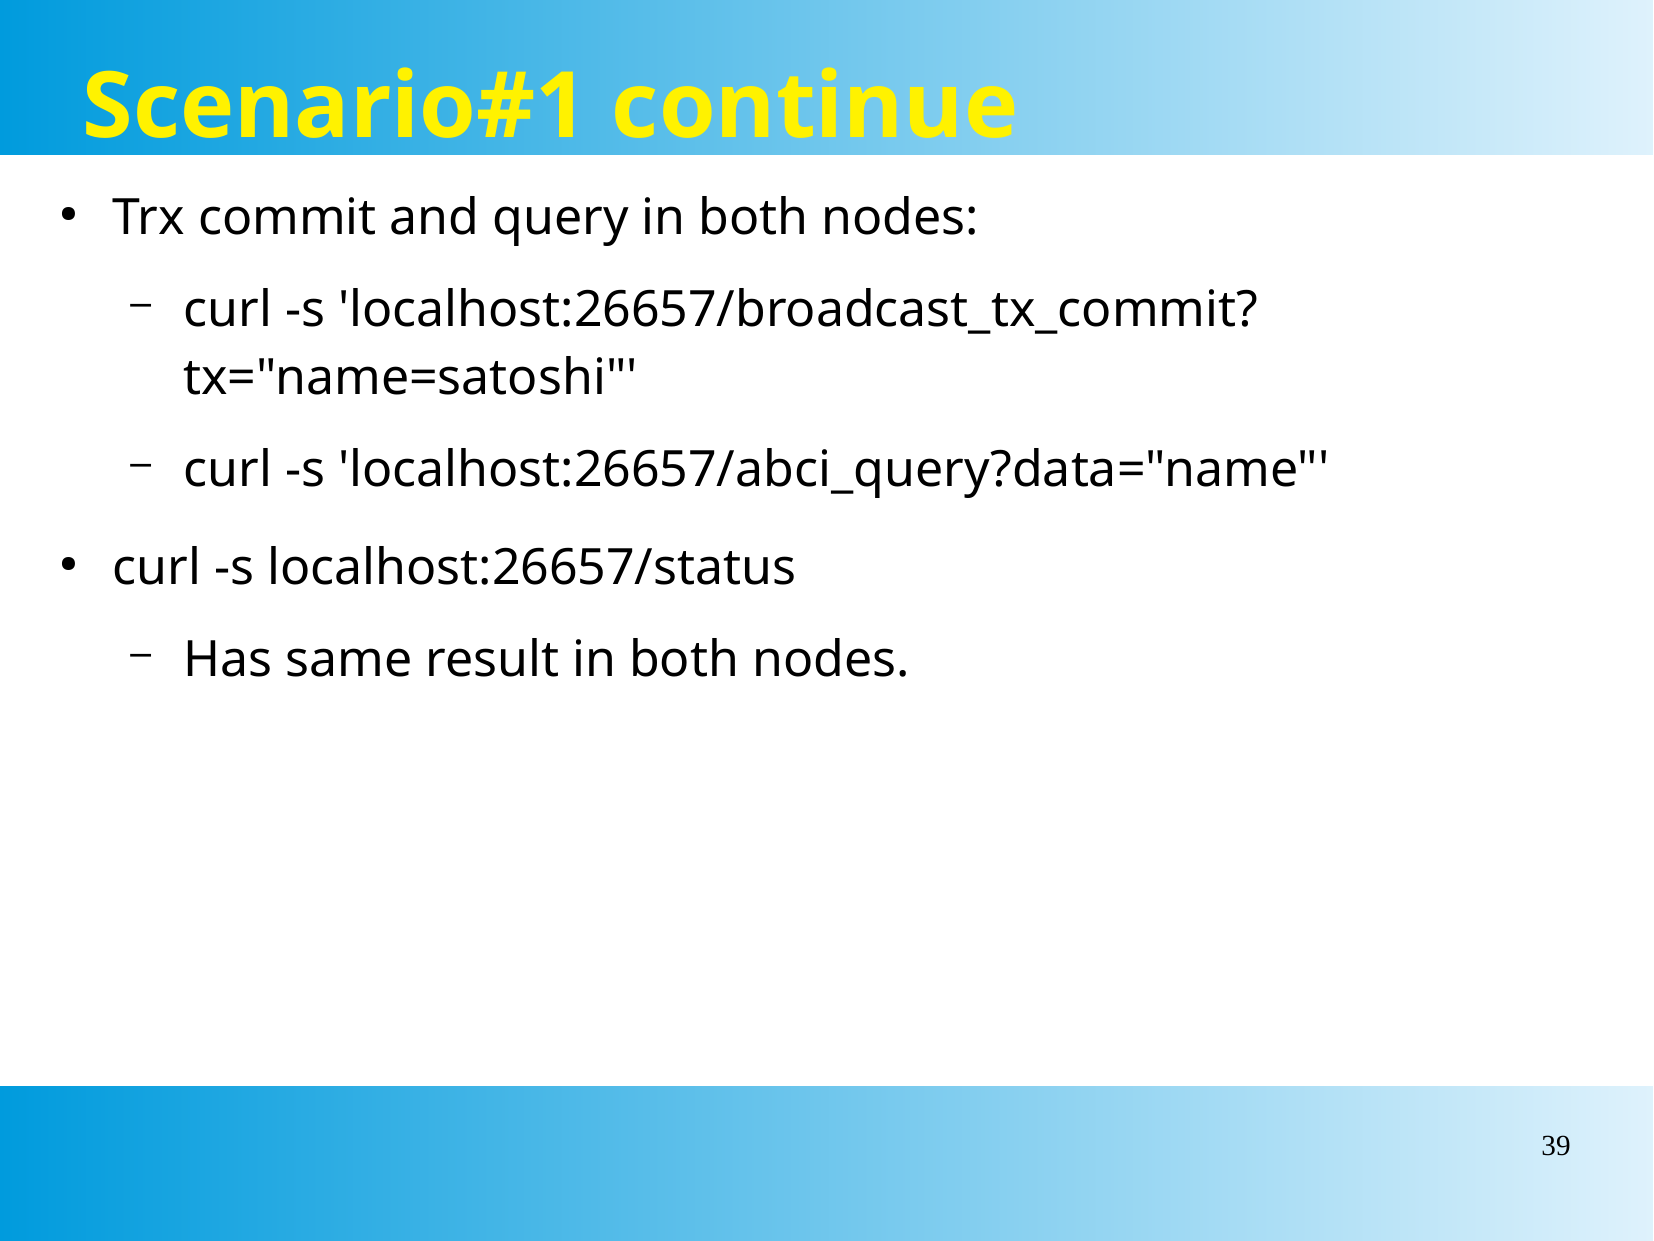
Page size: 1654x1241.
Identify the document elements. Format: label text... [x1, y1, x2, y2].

list Trx commit and query in both nodes: curl -s 'localhost:26657/broadcast_tx_commit?tx="name=satoshi"' curl -s 'localhost:26657/abci_query?data="name"' curl -s localhost:26657/status Has same result in both nodes. [41, 180, 1531, 901]
title Scenario#1 continue [82, 49, 1571, 155]
